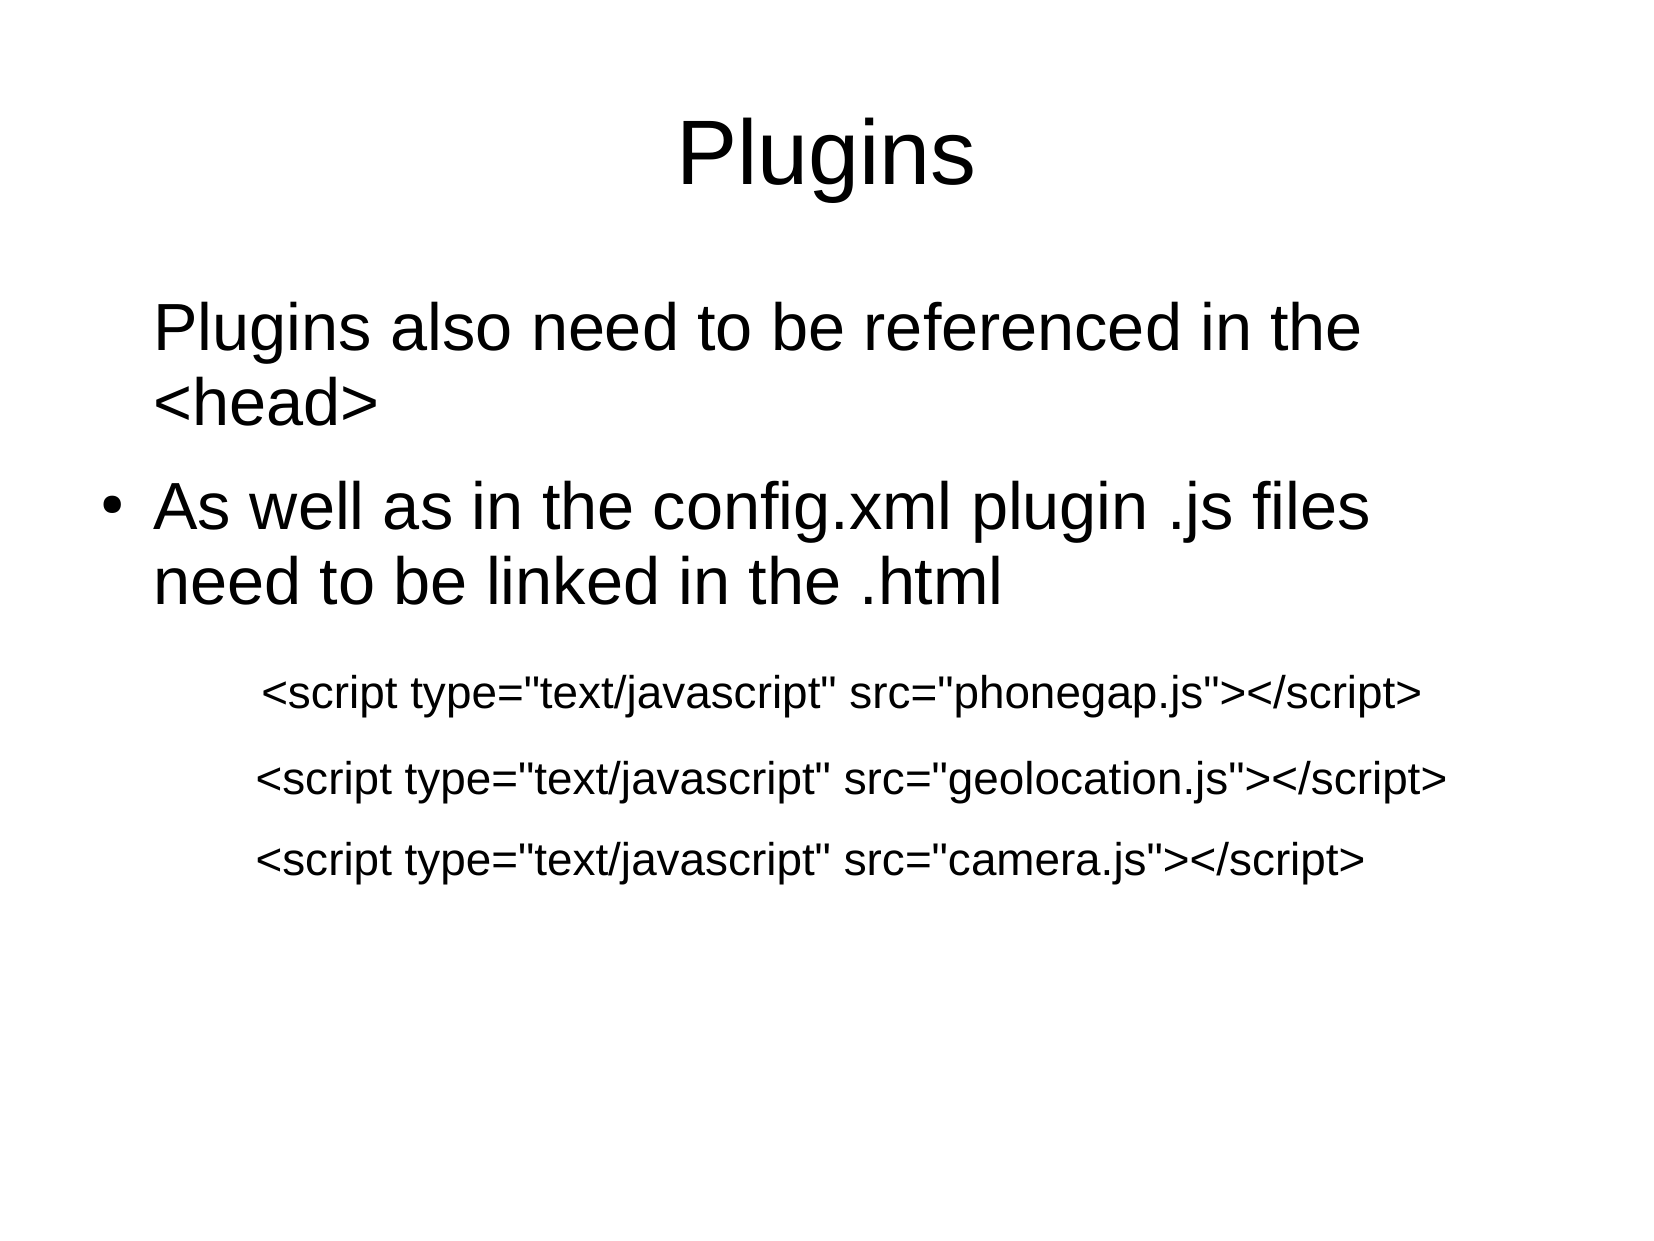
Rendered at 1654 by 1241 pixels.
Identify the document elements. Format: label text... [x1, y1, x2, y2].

list Plugins also need to be referenced in the <head> As well as in the config.xml plugin .js files need to be linked in the .html <script type="text/javascript" src="phonegap.js"></script> <script type="text/javascript" src="geolocation.js"></script> <script type="text/javascript" src="camera.js"></script> [82, 290, 1538, 1010]
title Plugins [82, 49, 1571, 257]
